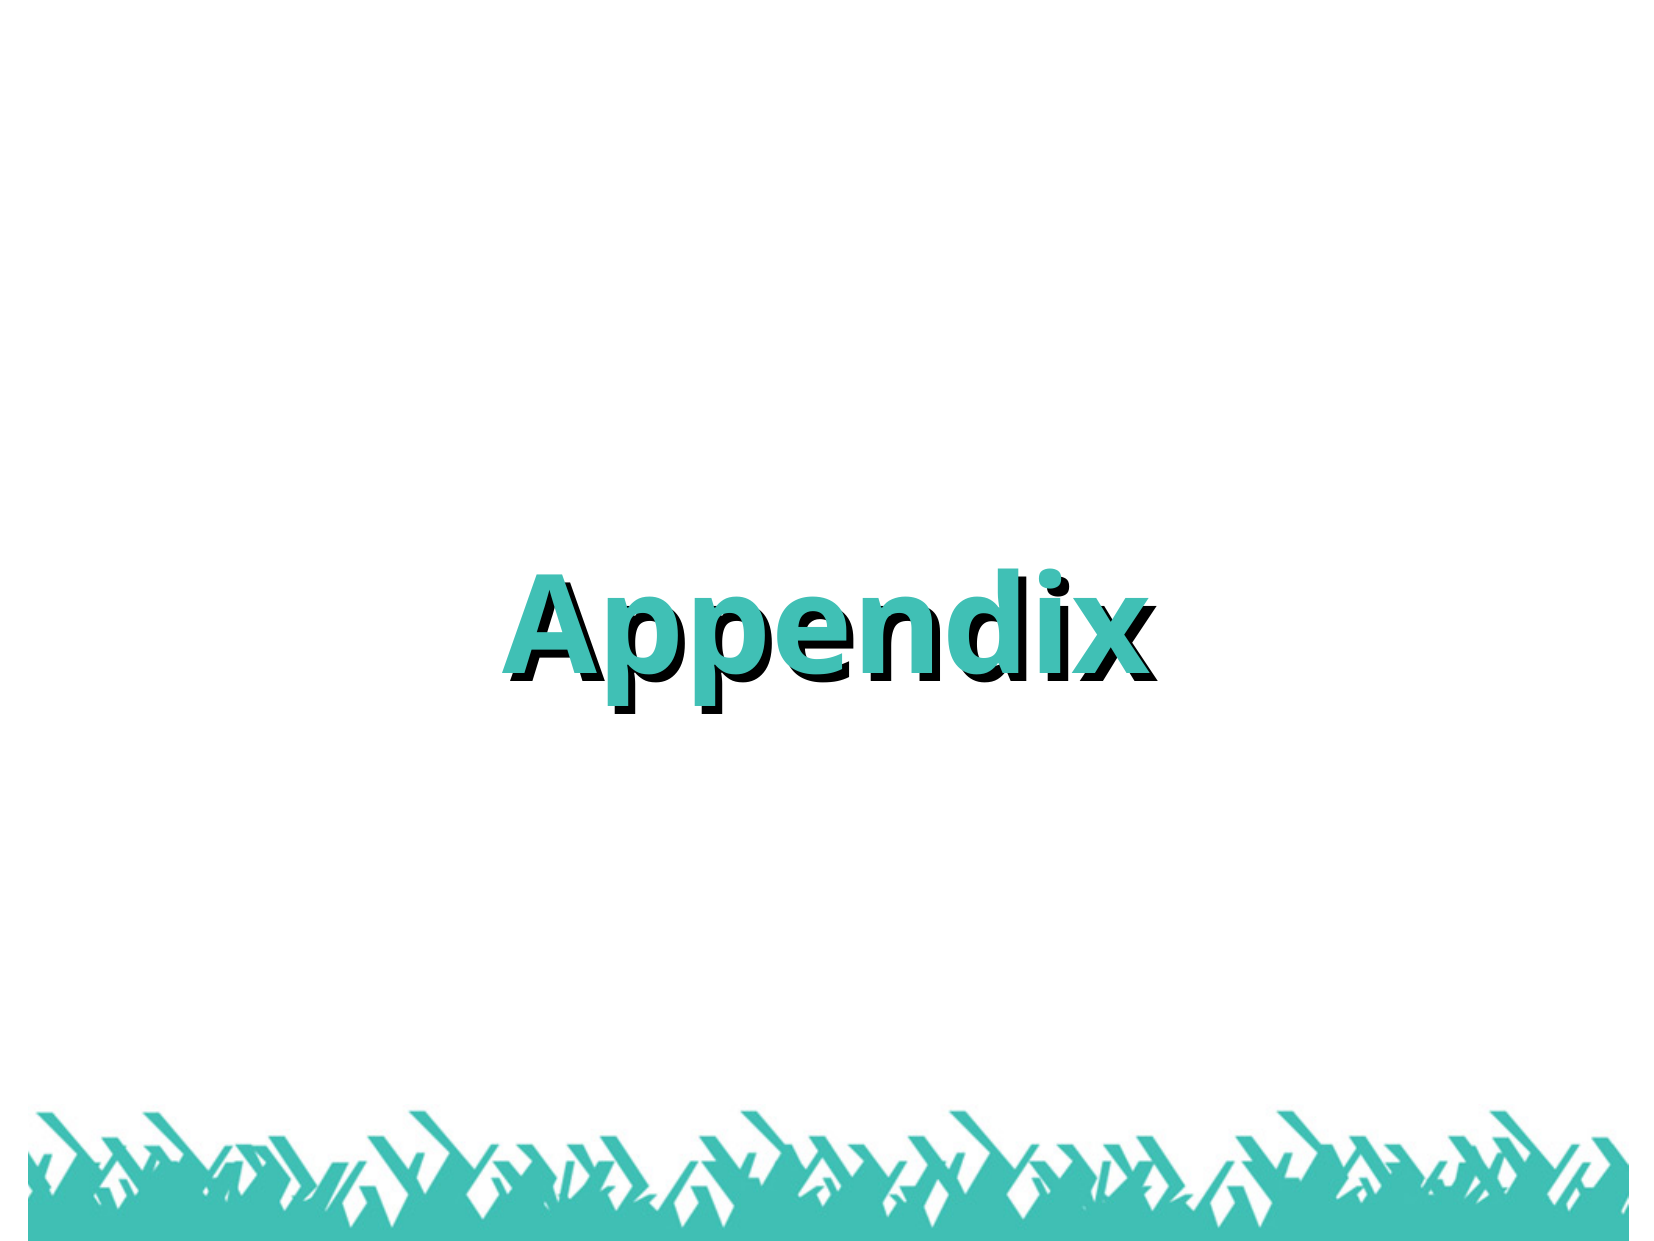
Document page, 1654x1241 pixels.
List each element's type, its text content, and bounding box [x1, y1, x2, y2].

picture [28, 1104, 1629, 1241]
title Appendix [82, 516, 1571, 724]
